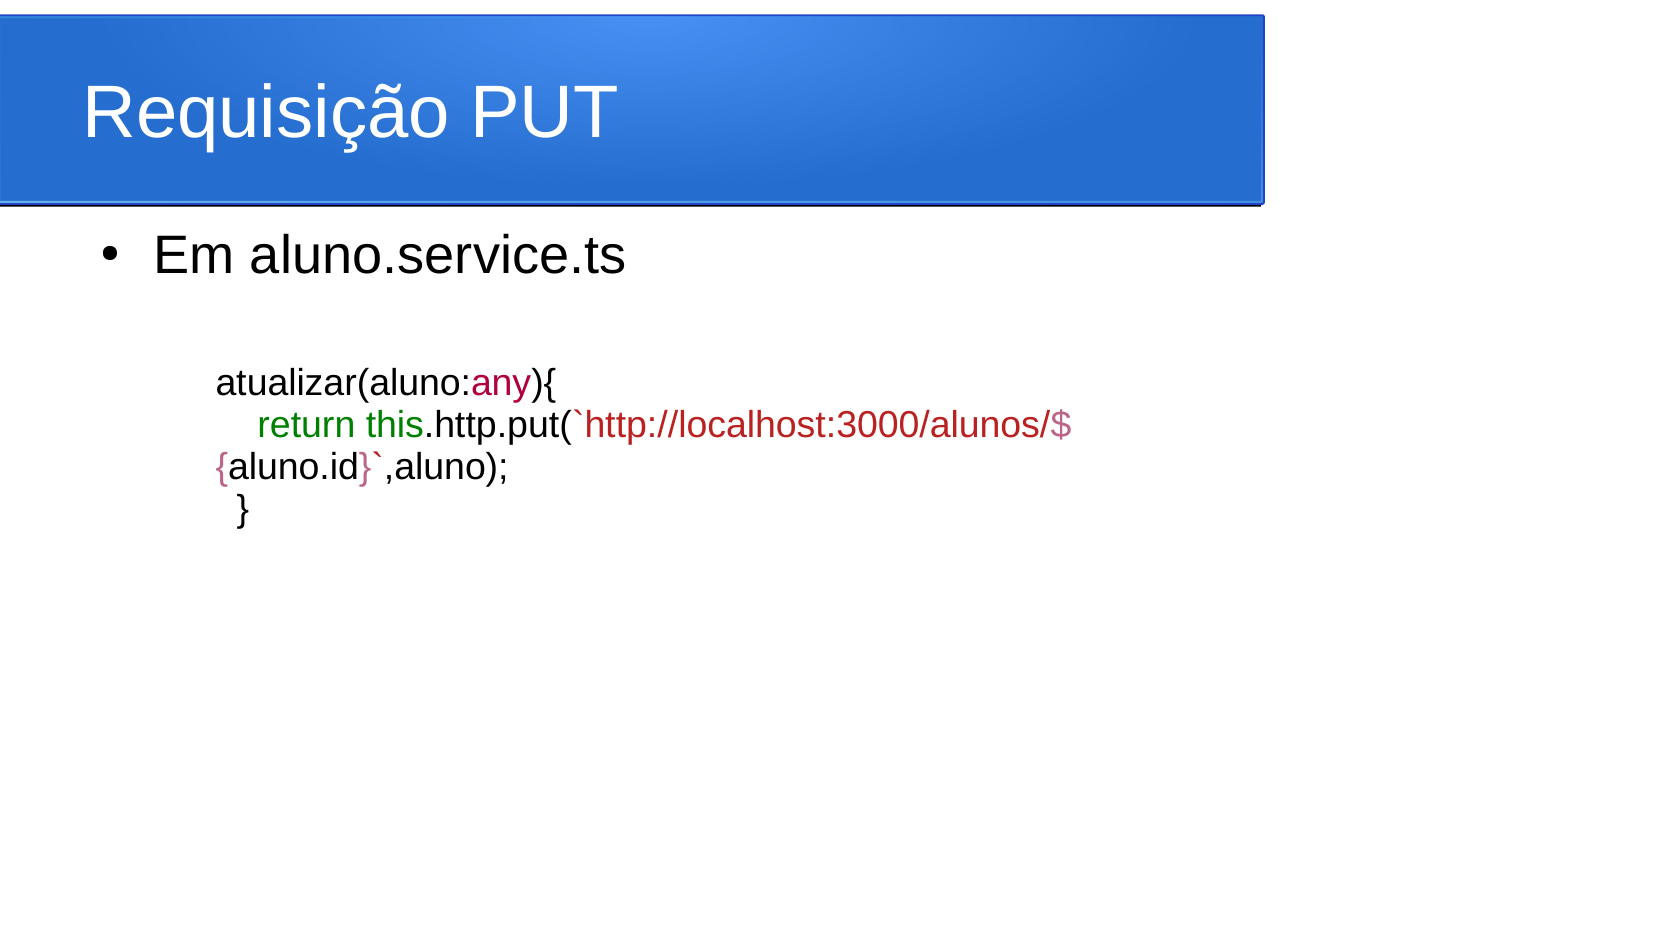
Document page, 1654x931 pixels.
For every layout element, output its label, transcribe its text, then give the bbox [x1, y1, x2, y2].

title Requisição PUT [82, 35, 1235, 189]
text_box atualizar(aluno:any){ return this.http.put(`http://localhost:3000/alunos/${aluno.id}`,aluno); } [200, 354, 1312, 538]
list Em aluno.service.ts [82, 224, 1571, 764]
